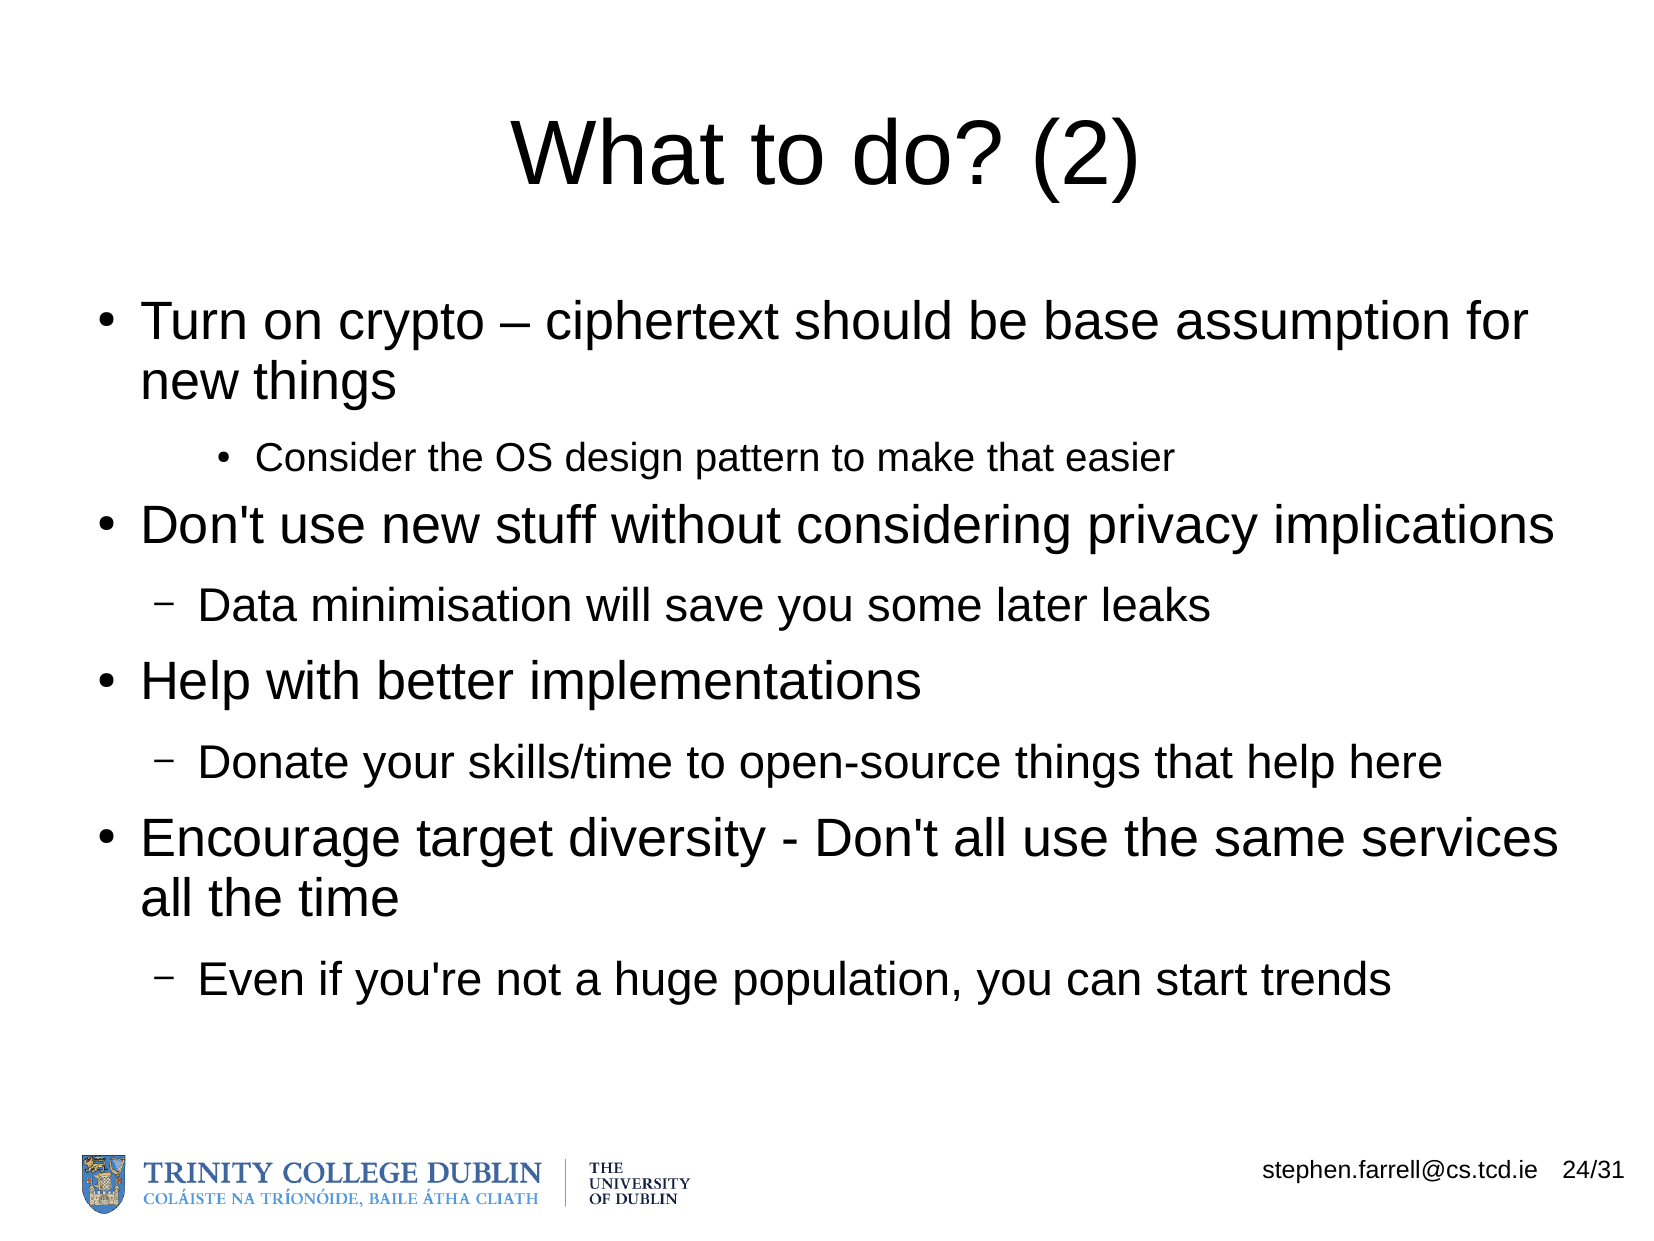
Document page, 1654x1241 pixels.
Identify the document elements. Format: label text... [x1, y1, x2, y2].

picture [82, 1155, 694, 1214]
title What to do? (2) [82, 49, 1571, 257]
list Turn on crypto – ciphertext should be base assumption for new things Consider the OS design pattern to make that easier Don't use new stuff without considering privacy implications Data minimisation will save you some later leaks Help with better implementations Donate your skills/time to open-source things that help here Encourage target diversity - Don't all use the same services all the time Even if you're not a huge population, you can start trends [82, 290, 1571, 1010]
